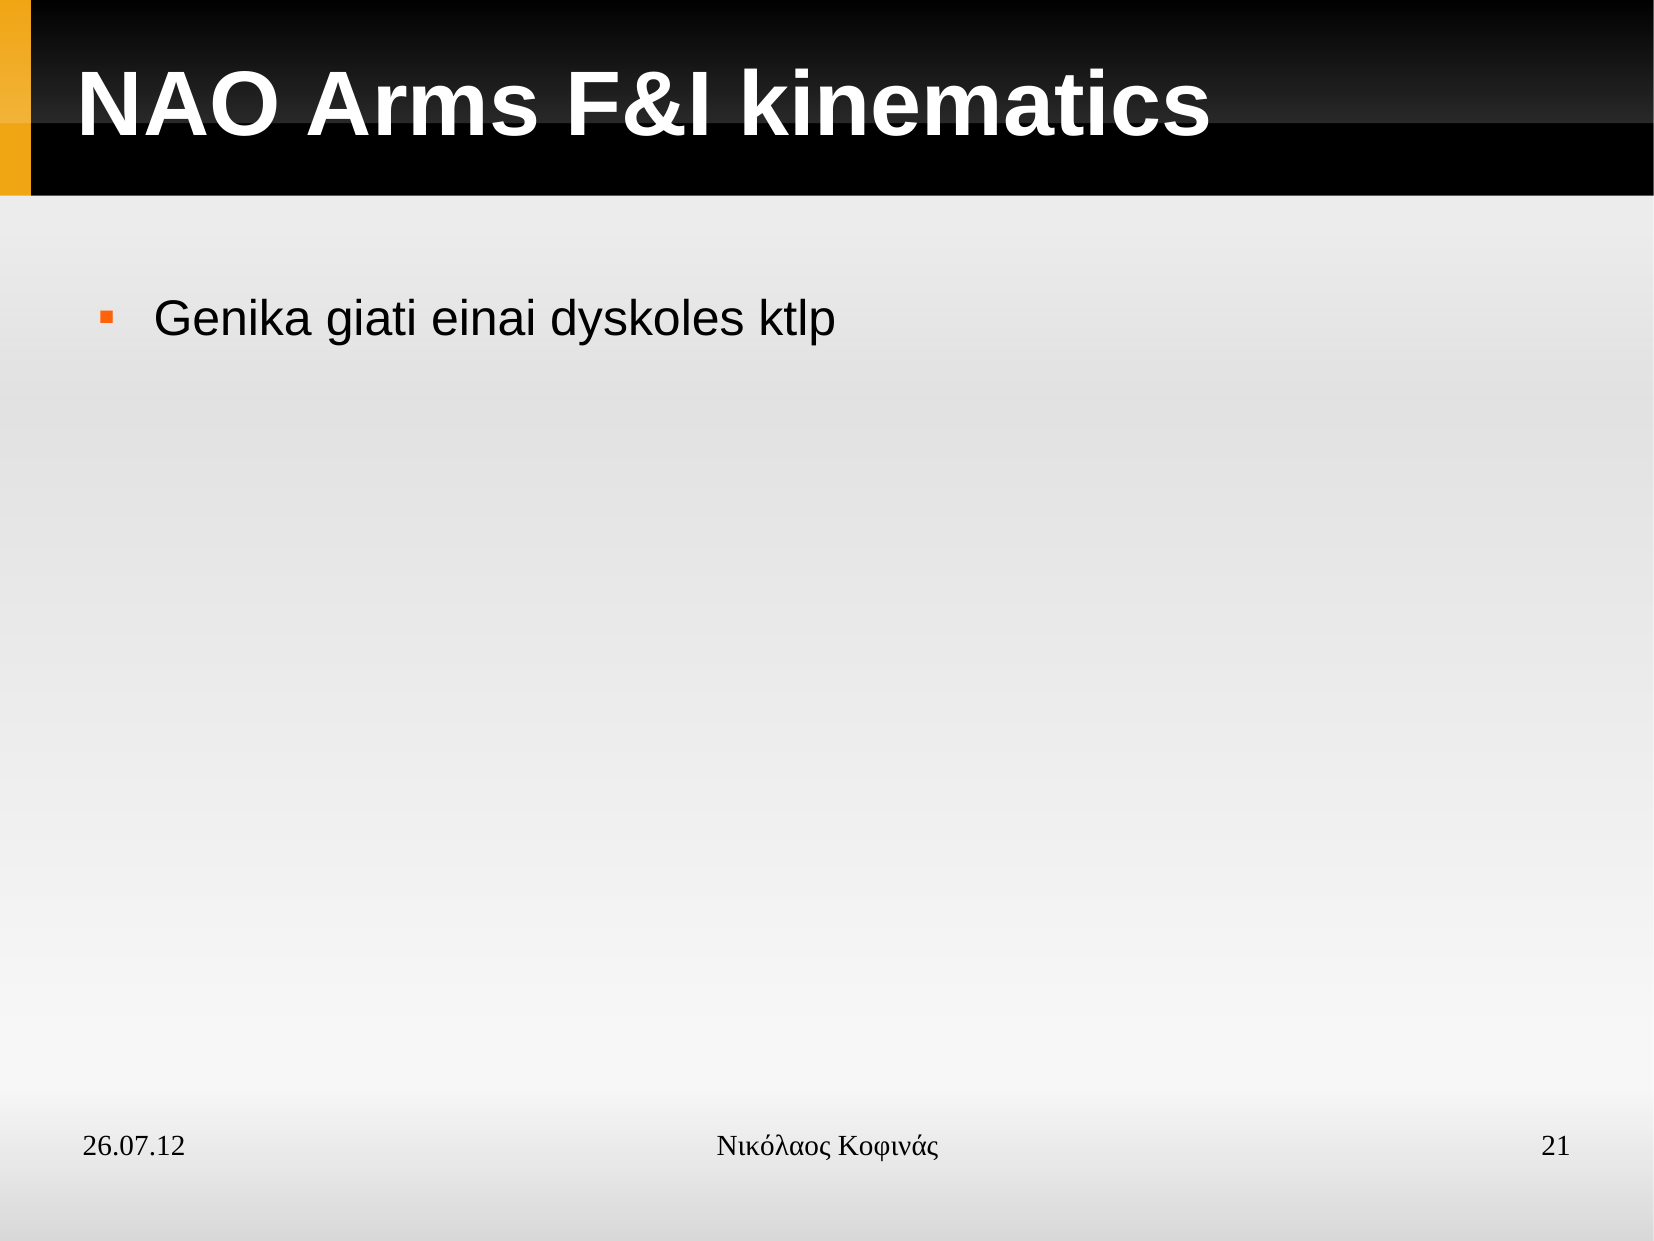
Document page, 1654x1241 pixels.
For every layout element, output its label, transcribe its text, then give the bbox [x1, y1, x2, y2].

title NAO Arms F&I kinematics [76, 0, 1565, 208]
list Genika giati einai dyskoles ktlp [82, 290, 1571, 1109]
picture [0, 0, 1654, 1241]
